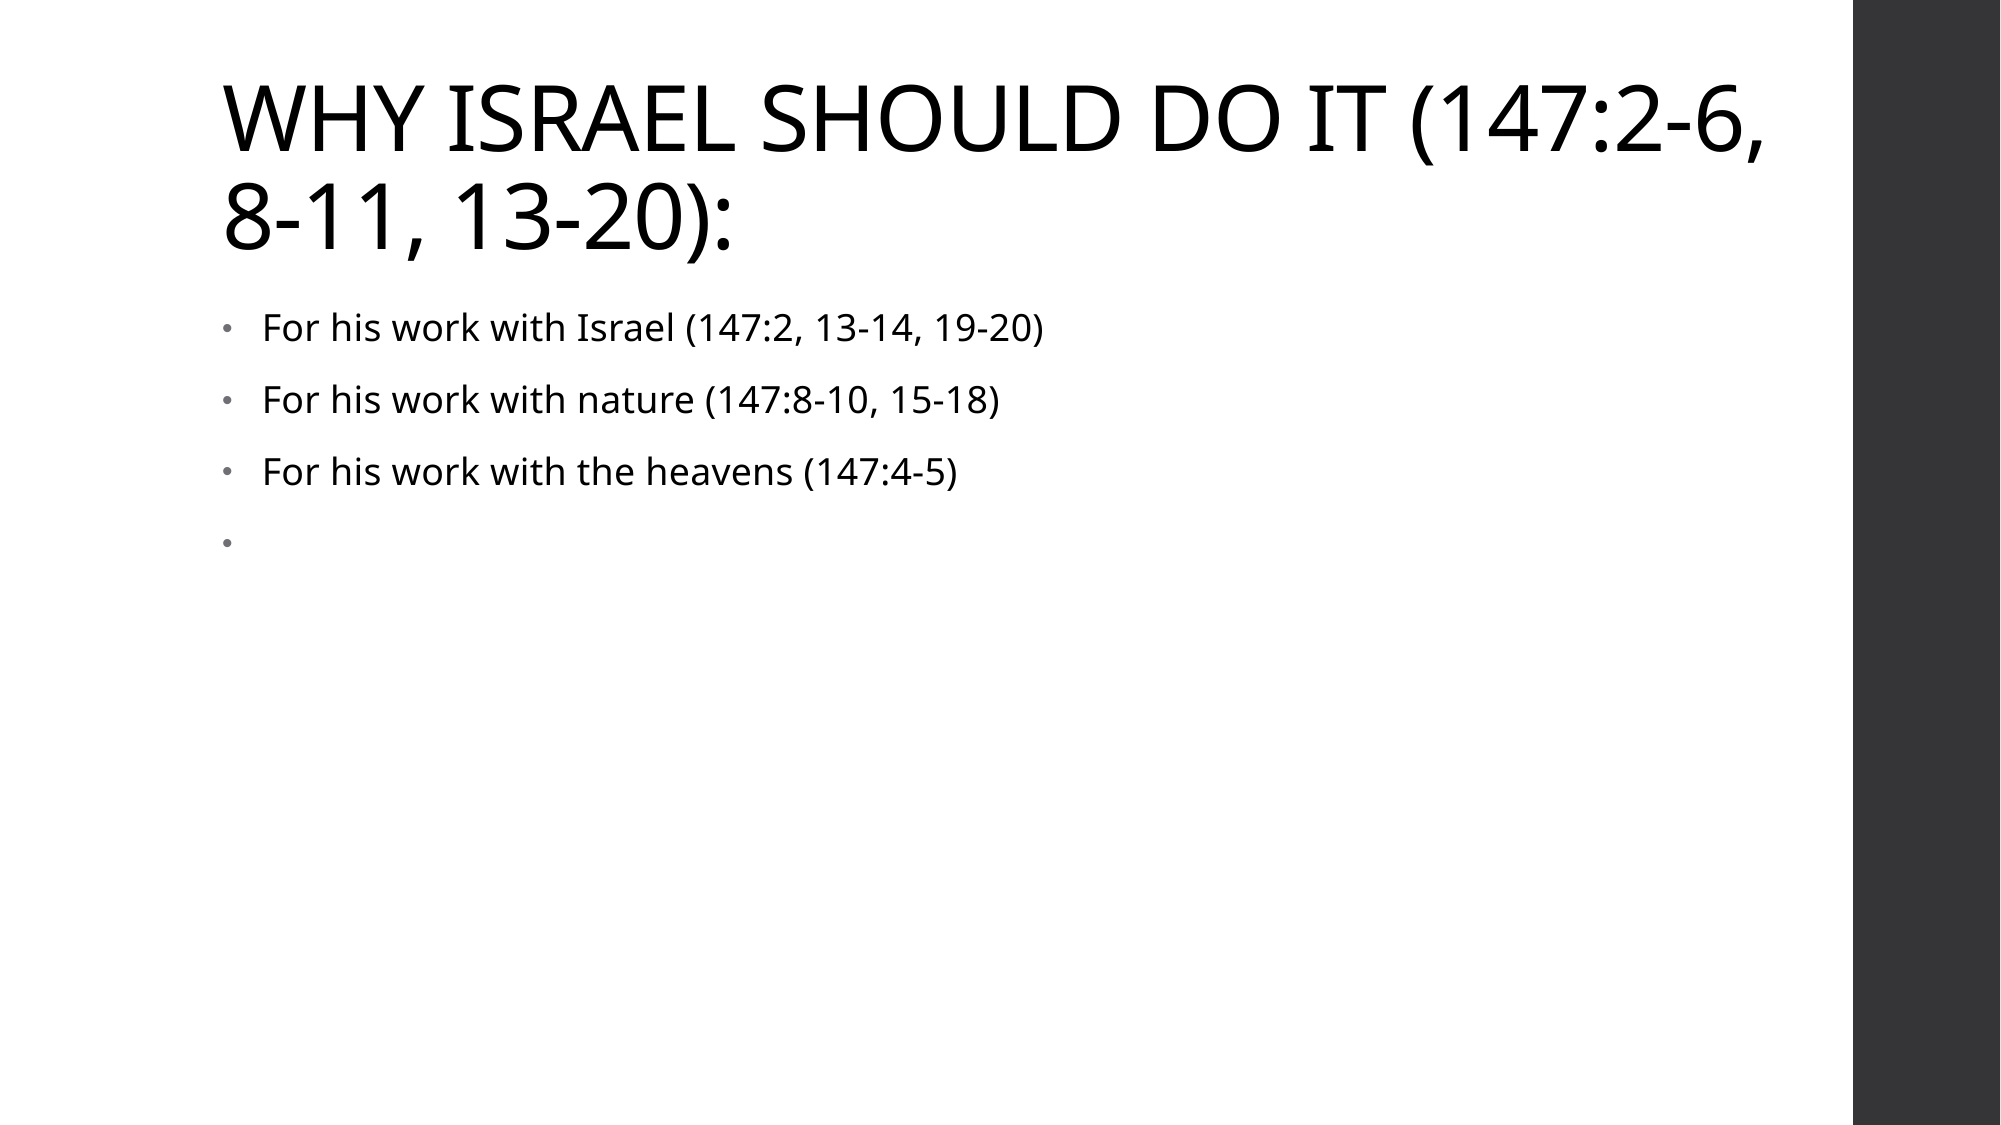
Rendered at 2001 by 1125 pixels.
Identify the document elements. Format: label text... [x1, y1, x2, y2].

title WHY ISRAEL SHOULD DO IT (147:2-6, 8-11, 13-20): [206, 60, 1797, 278]
list For his work with Israel (147:2, 13-14, 19-20) For his work with nature (147:8-10, 15-18) For his work with the heavens (147:4-5) [206, 299, 1617, 1014]
